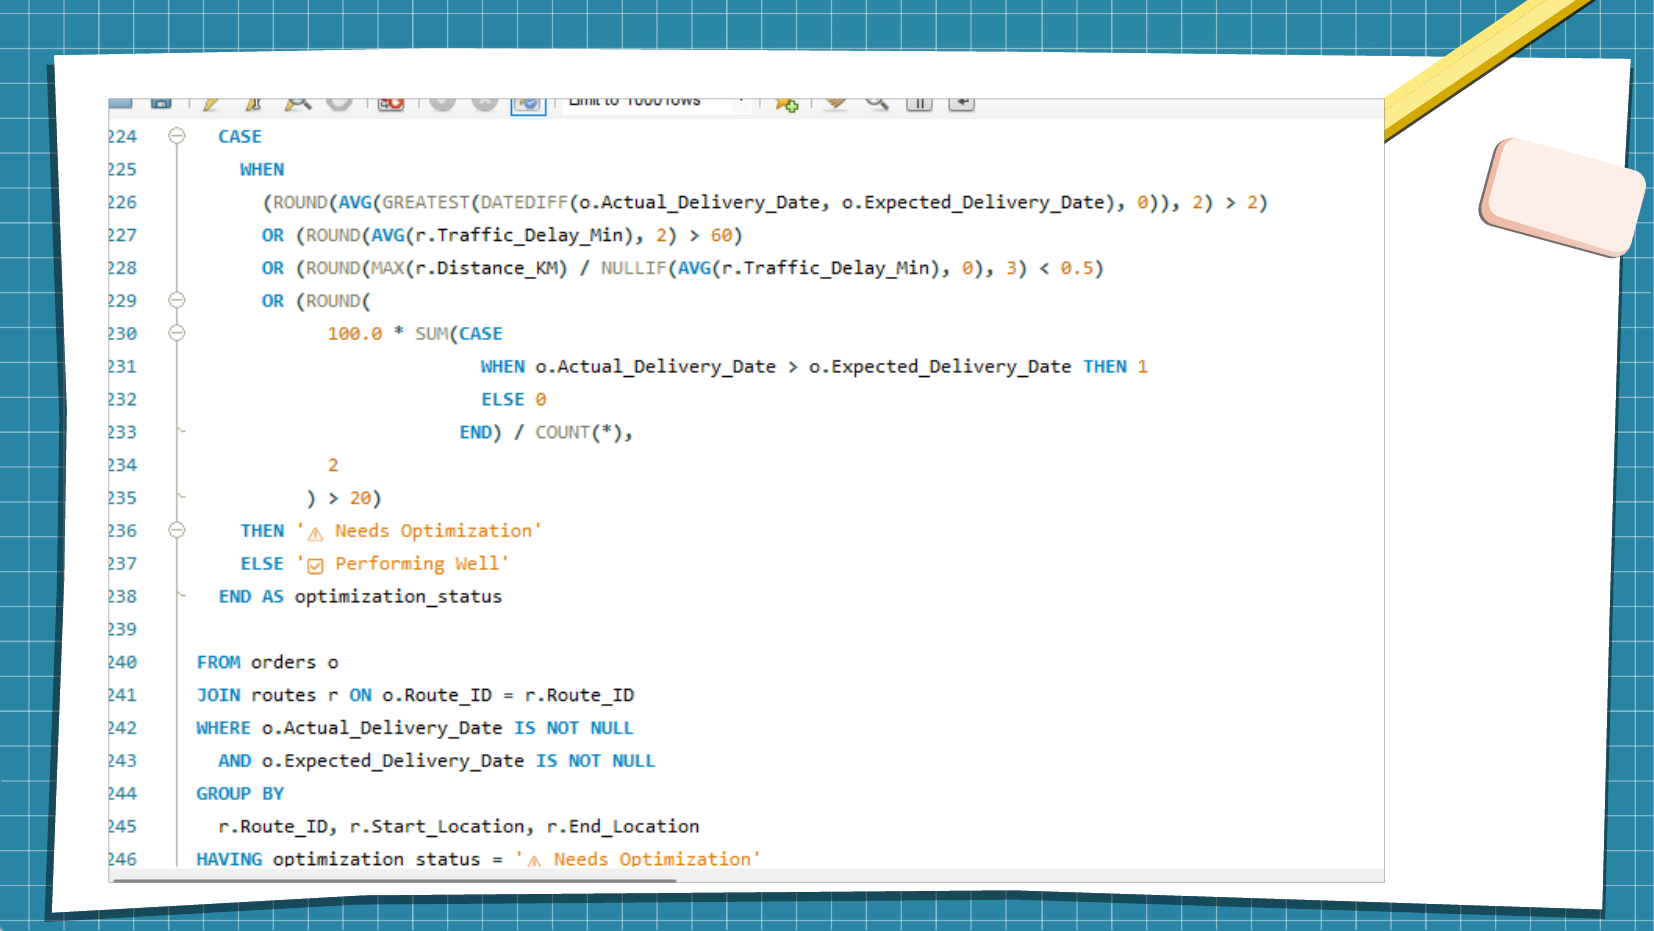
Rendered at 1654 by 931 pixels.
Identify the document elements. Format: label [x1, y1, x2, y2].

picture [106, 96, 1388, 886]
